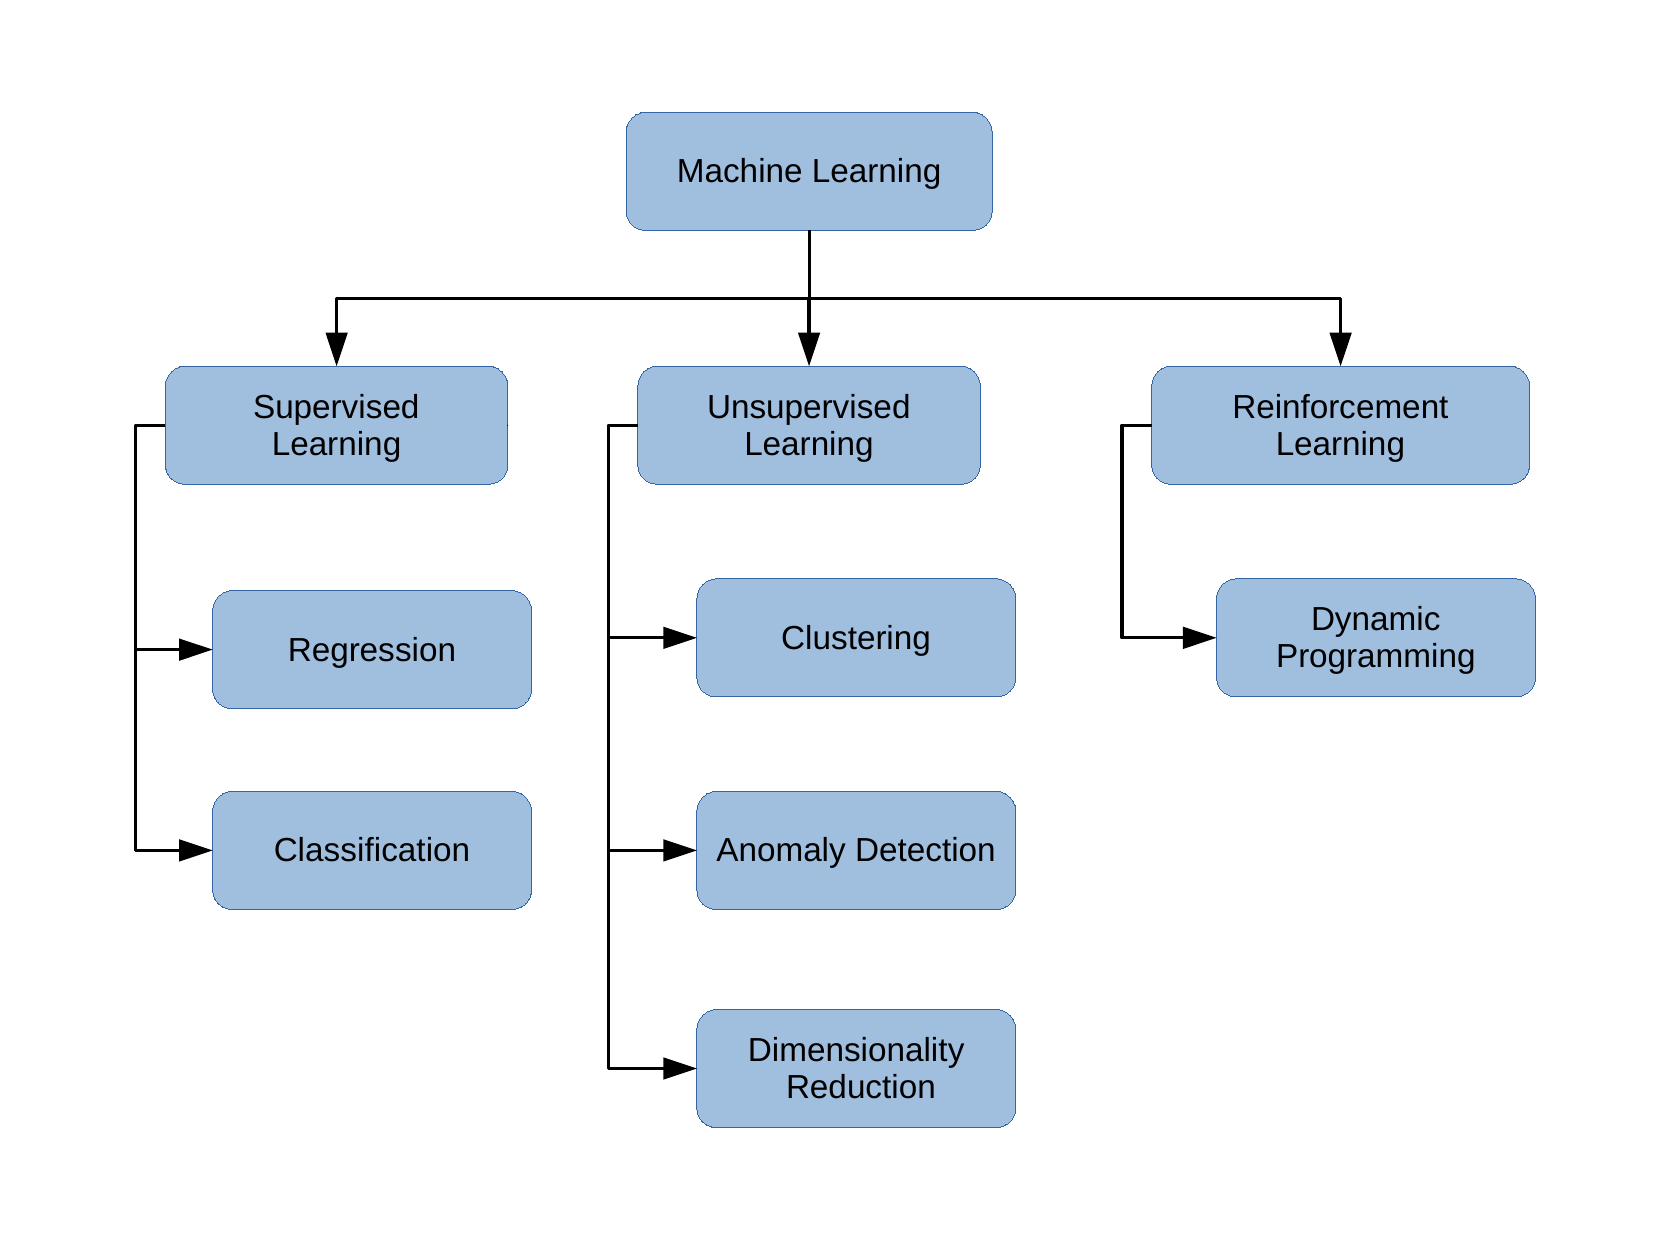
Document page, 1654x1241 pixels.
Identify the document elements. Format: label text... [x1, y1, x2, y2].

text_box Dimensionality Reduction [696, 1009, 1016, 1128]
text_box Clustering [696, 578, 1016, 697]
text_box Regression [212, 590, 532, 709]
text_box Reinforcement Learning [1151, 366, 1530, 485]
text_box Dynamic Programming [1216, 578, 1536, 697]
text_box Machine Learning [626, 112, 993, 231]
text_box Classification [212, 791, 532, 910]
text_box Anomaly Detection [696, 791, 1016, 910]
text_box Supervised Learning [165, 366, 508, 485]
text_box Unsupervised Learning [637, 366, 981, 485]
